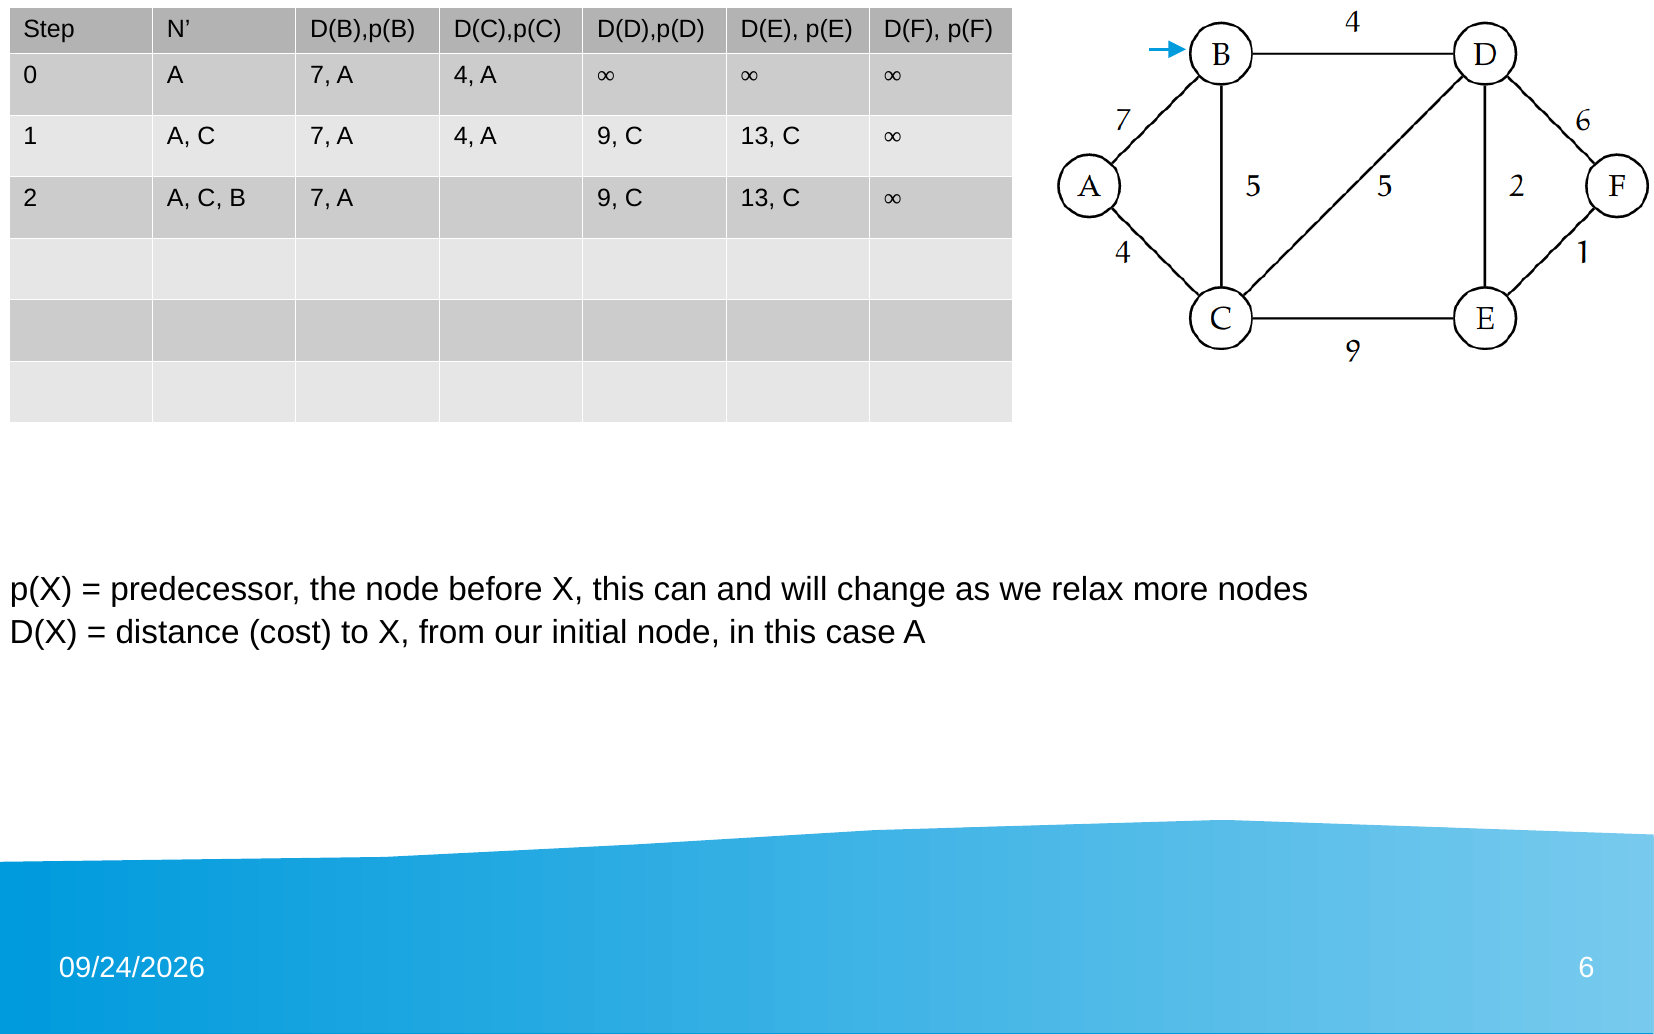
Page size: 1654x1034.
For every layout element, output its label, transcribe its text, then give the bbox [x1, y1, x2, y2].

table_cell [727, 362, 869, 422]
table_cell [153, 362, 295, 422]
table_header Step [10, 8, 152, 53]
table_cell [440, 300, 582, 361]
table_cell [296, 300, 439, 361]
table_cell ∞ [727, 54, 869, 115]
table_cell 7, A [296, 177, 439, 238]
table_cell [296, 239, 439, 299]
table_cell [727, 300, 869, 361]
table_header D(F), p(F) [870, 8, 1012, 53]
table_cell [727, 239, 869, 299]
table_cell 4, A [440, 54, 582, 115]
picture [1050, 0, 1654, 376]
table_cell 13, C [727, 116, 869, 176]
table_cell [440, 177, 582, 238]
text_box D(X) = distance (cost) to X, from our initial node, in this case A [0, 615, 943, 659]
table_cell [153, 239, 295, 299]
table_cell ∞ [870, 54, 1012, 115]
table_cell [153, 300, 295, 361]
table_cell 13, C [727, 177, 869, 238]
table_cell 9, C [583, 177, 726, 238]
table_cell A, C, B [153, 177, 295, 238]
table_cell 2 [10, 177, 152, 238]
table_cell [870, 362, 1012, 422]
table_cell 7, A [296, 116, 439, 176]
table_cell ∞ [870, 116, 1012, 176]
table_header D(E), p(E) [727, 8, 869, 53]
table_header D(C),p(C) [440, 8, 582, 53]
table_cell [10, 362, 152, 422]
table_header N’ [153, 8, 295, 53]
table_cell 4, A [440, 116, 582, 176]
table_cell [870, 300, 1012, 361]
table_cell [440, 239, 582, 299]
table_cell [870, 239, 1012, 299]
table_cell ∞ [870, 177, 1012, 238]
table_cell A [153, 54, 295, 115]
table_cell [583, 300, 726, 361]
table_cell [296, 362, 439, 422]
table_cell 1 [10, 116, 152, 176]
table_cell 9, C [583, 116, 726, 176]
table_cell A, C [153, 116, 295, 176]
table_cell [440, 362, 582, 422]
table_cell [10, 300, 152, 361]
table_cell [583, 362, 726, 422]
table_header D(D),p(D) [583, 8, 726, 53]
table_cell 7, A [296, 54, 439, 115]
table_cell 0 [10, 54, 152, 115]
table_header D(B),p(B) [296, 8, 439, 53]
text_box p(X) = predecessor, the node before X, this can and will change as we relax more nodes [0, 562, 1326, 615]
table_cell [583, 239, 726, 299]
table_cell [10, 239, 152, 299]
table_cell ∞ [583, 54, 726, 115]
